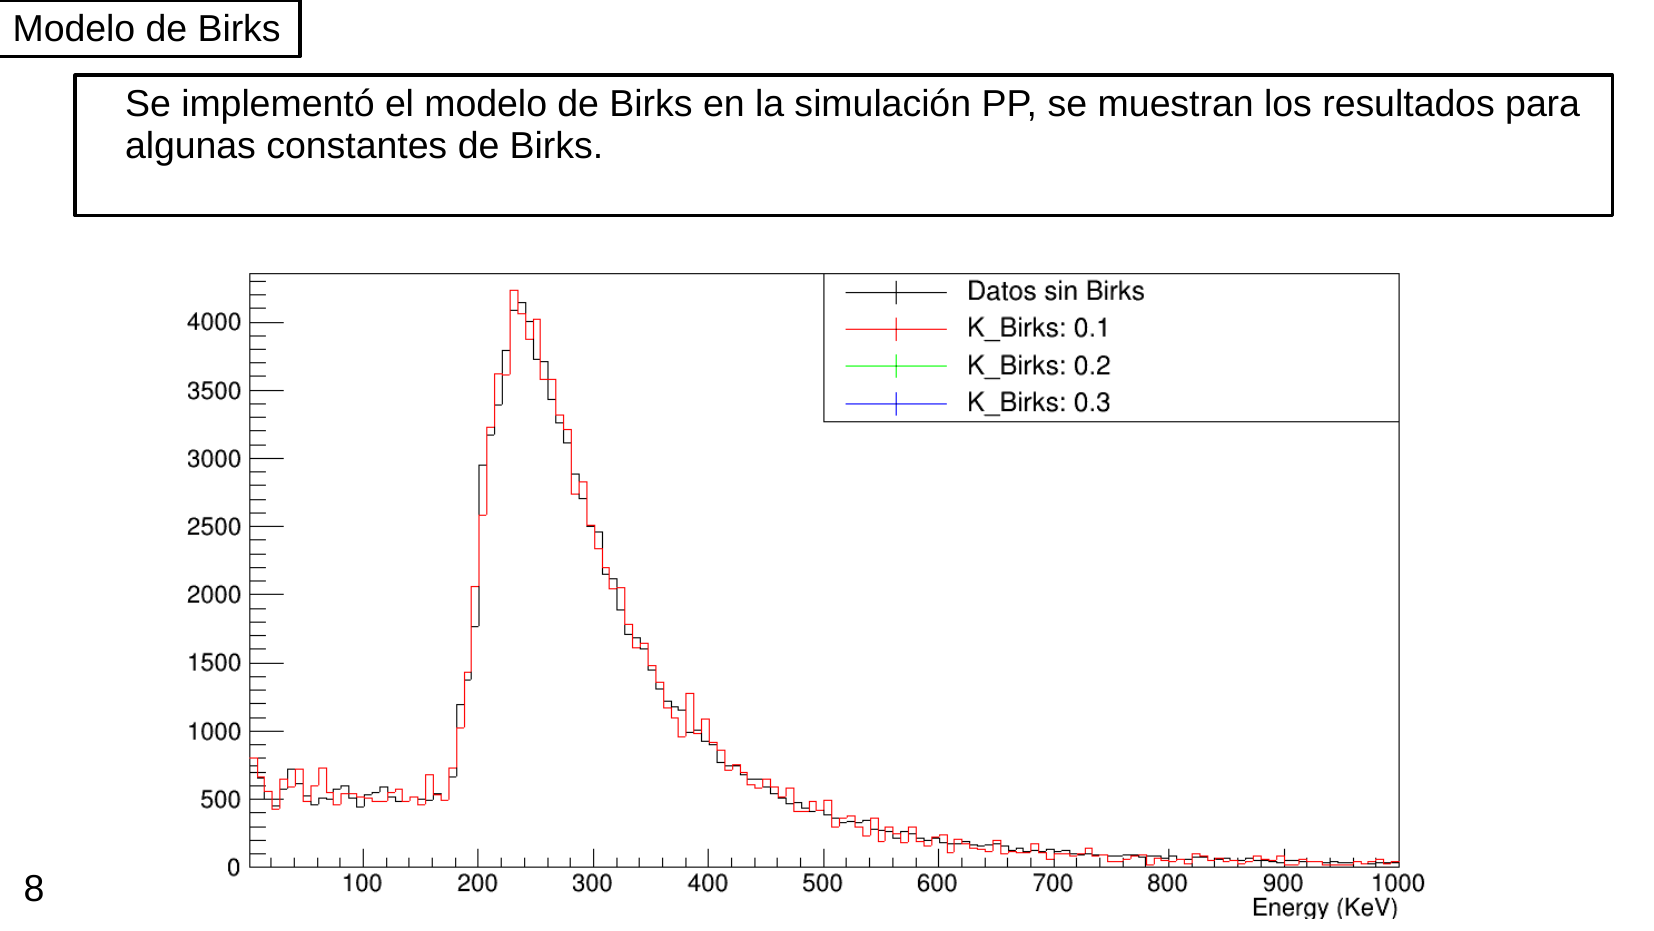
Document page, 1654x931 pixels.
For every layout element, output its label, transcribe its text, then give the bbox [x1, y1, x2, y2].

text_box Modelo de Birks [0, 0, 301, 57]
text_box Se implementó el modelo de Birks en la simulación PP, se muestran los resultados para algunas constantes de Birks. [75, 75, 1613, 216]
text_box <number> [8, 860, 638, 931]
picture [187, 262, 1432, 919]
